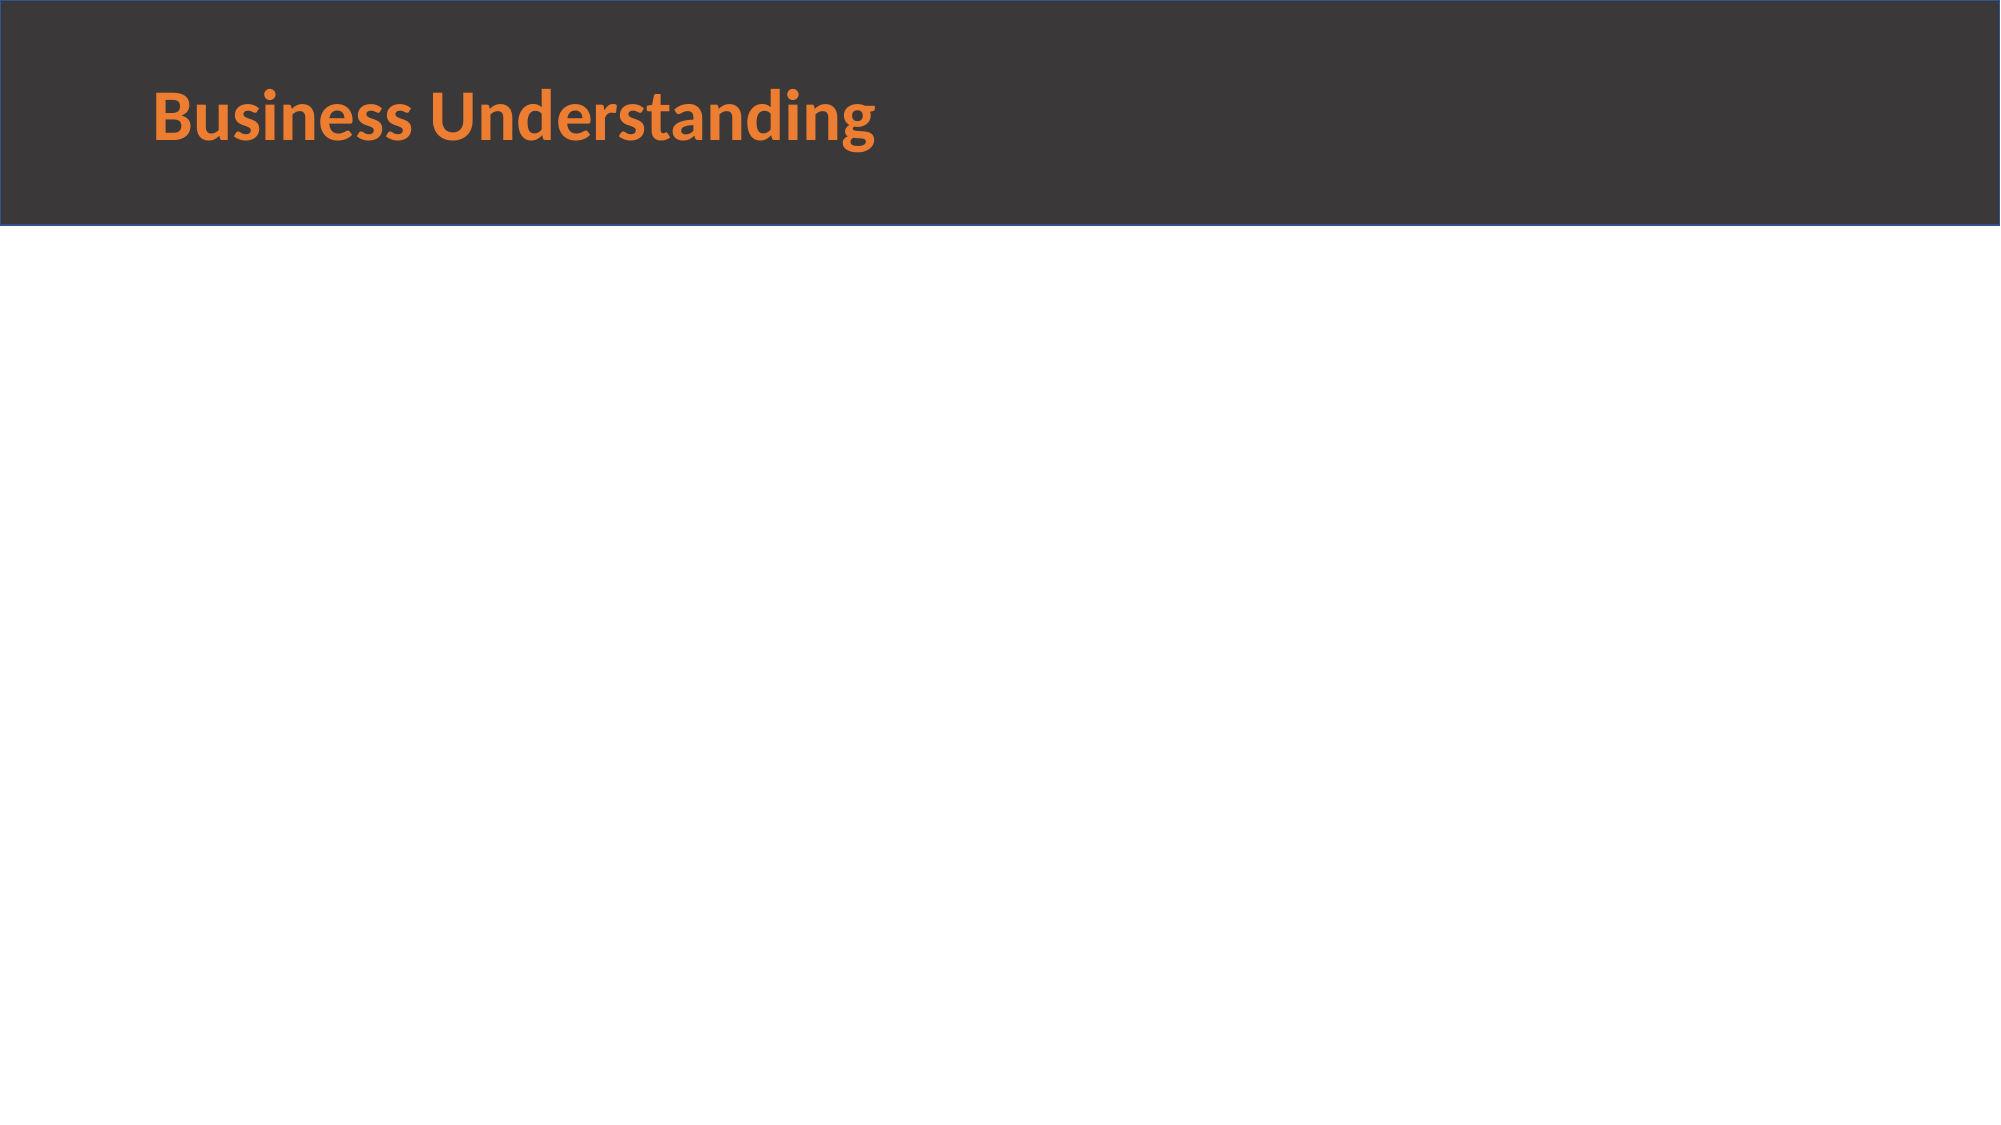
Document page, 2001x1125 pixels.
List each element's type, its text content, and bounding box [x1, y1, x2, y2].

text_box [0, 0, 2000, 225]
title Business Understanding [137, 7, 1863, 225]
